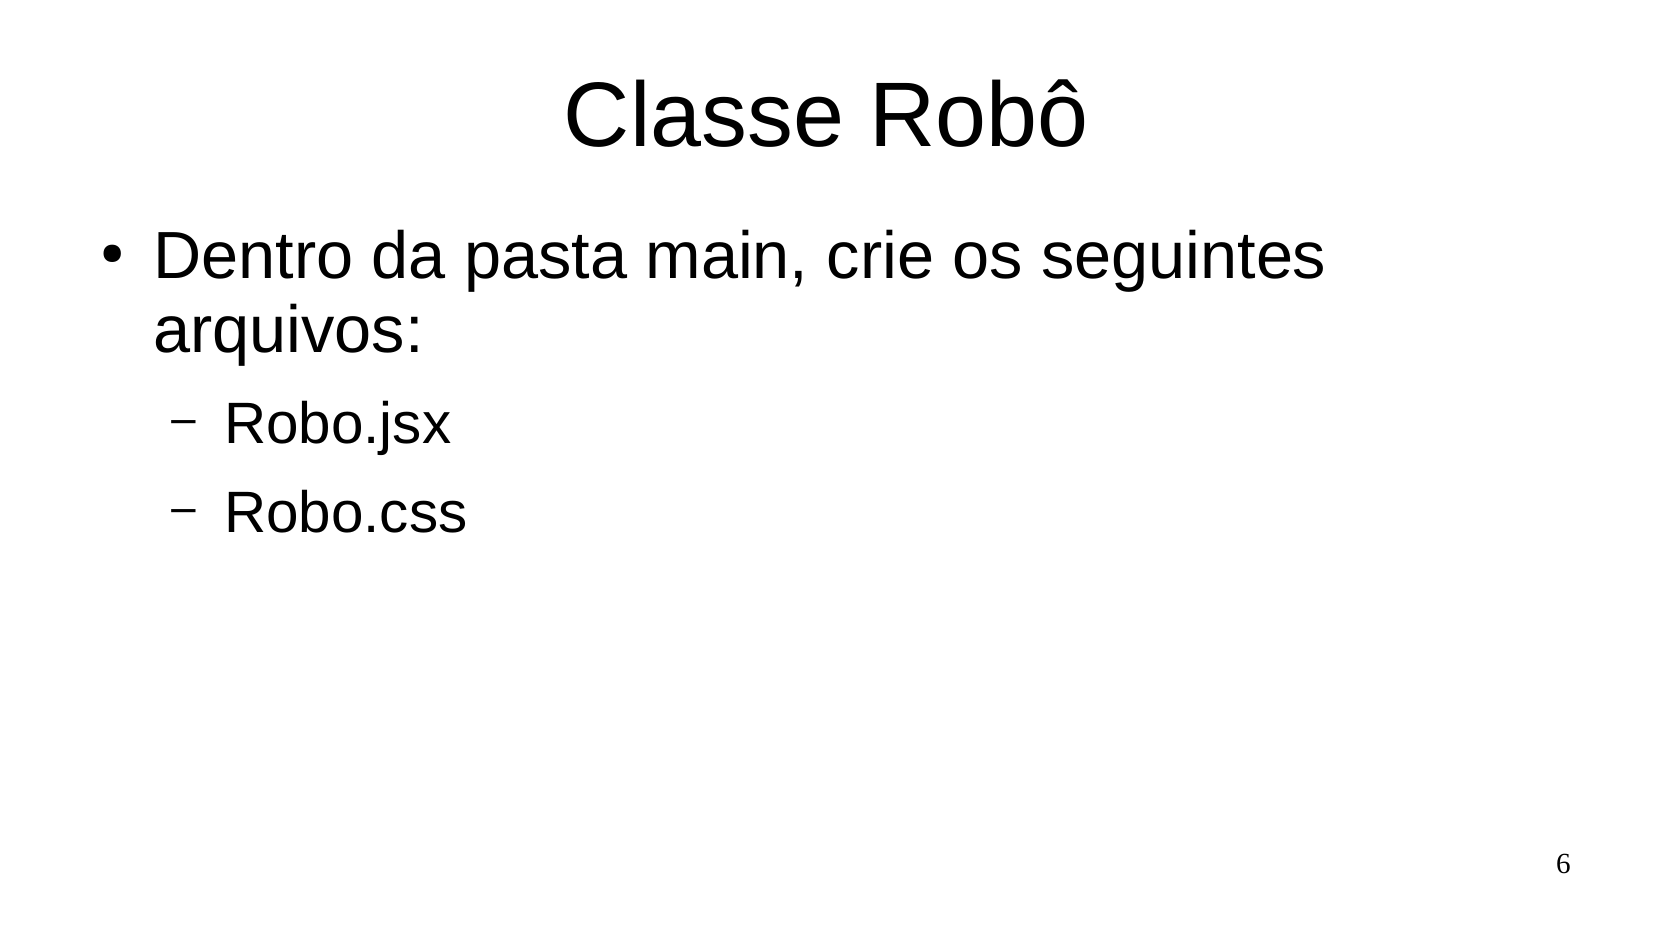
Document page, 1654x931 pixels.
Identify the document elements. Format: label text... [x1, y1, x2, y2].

list Dentro da pasta main, crie os seguintes arquivos: Robo.jsx Robo.css [82, 217, 1571, 758]
title Classe Robô [82, 37, 1571, 193]
